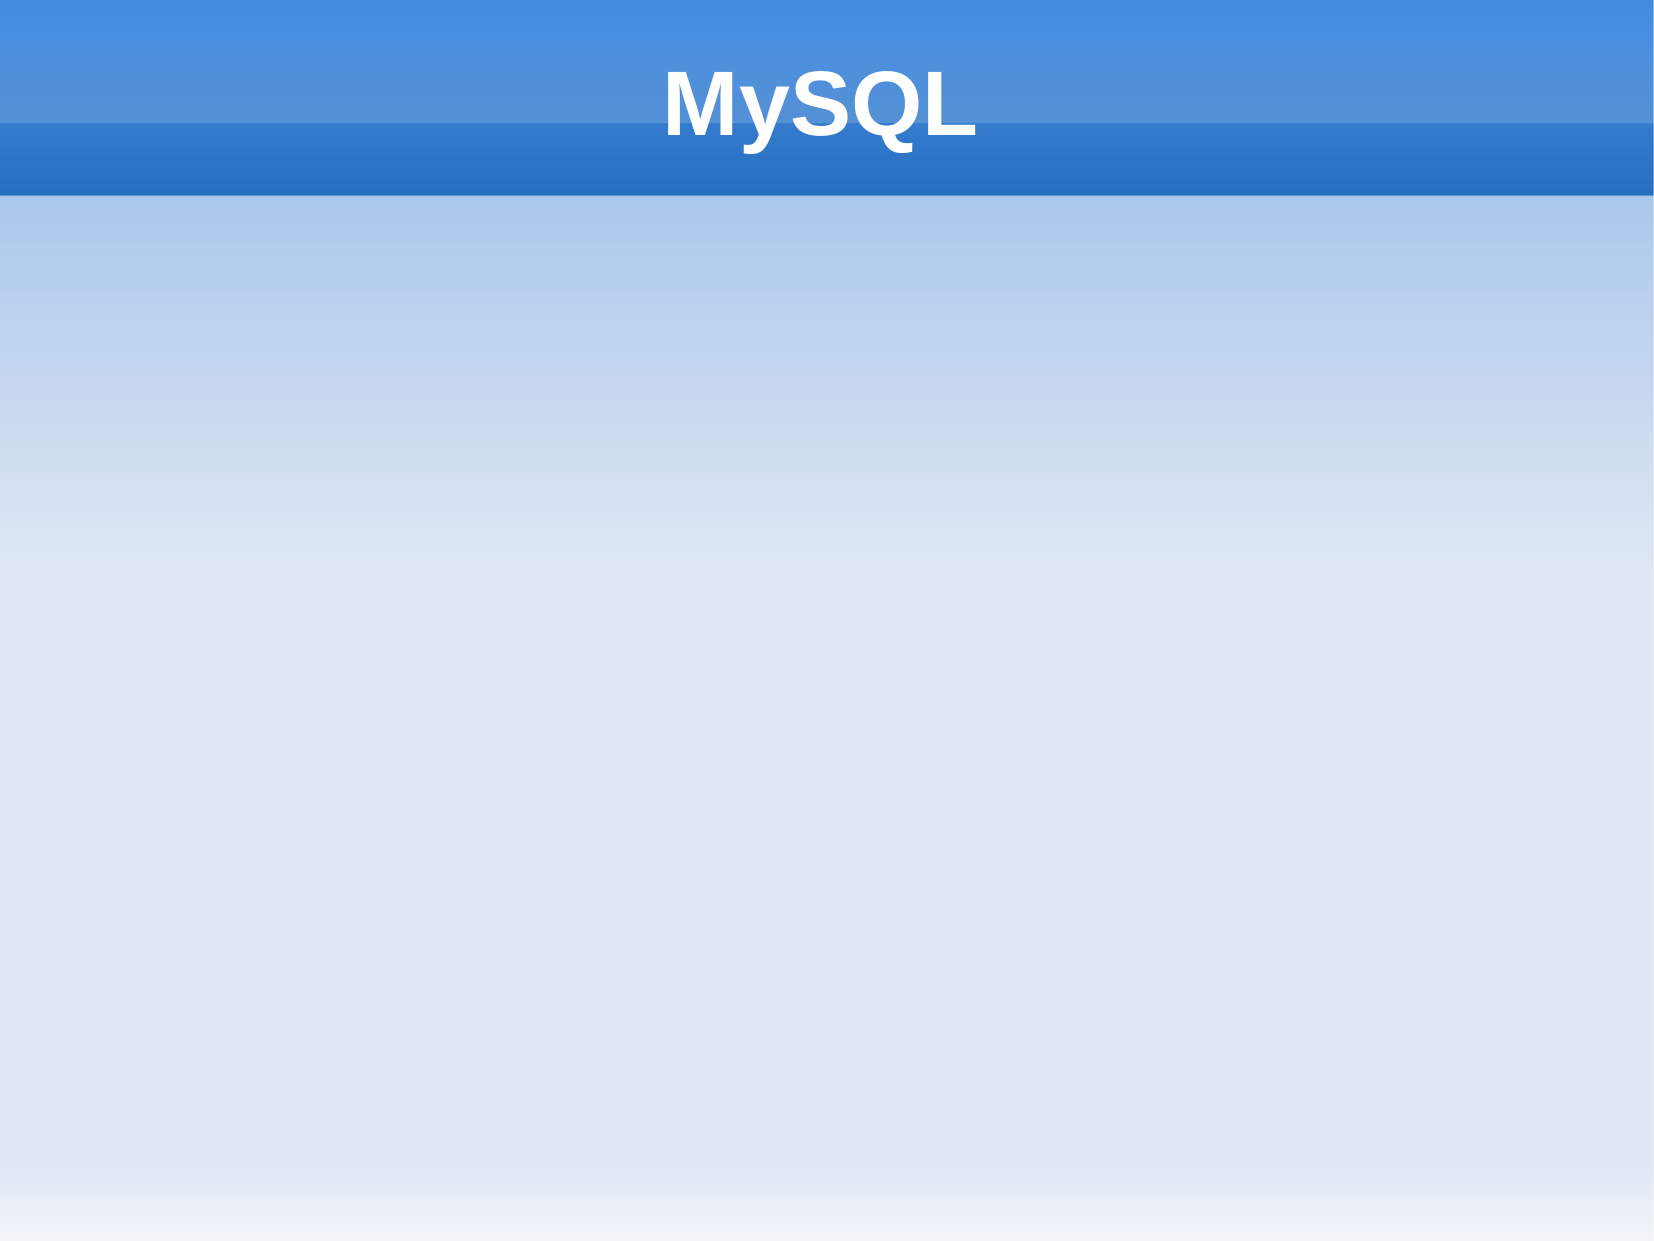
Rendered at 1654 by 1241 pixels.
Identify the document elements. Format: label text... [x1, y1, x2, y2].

title MySQL [76, 7, 1565, 200]
picture [0, 0, 1654, 1241]
